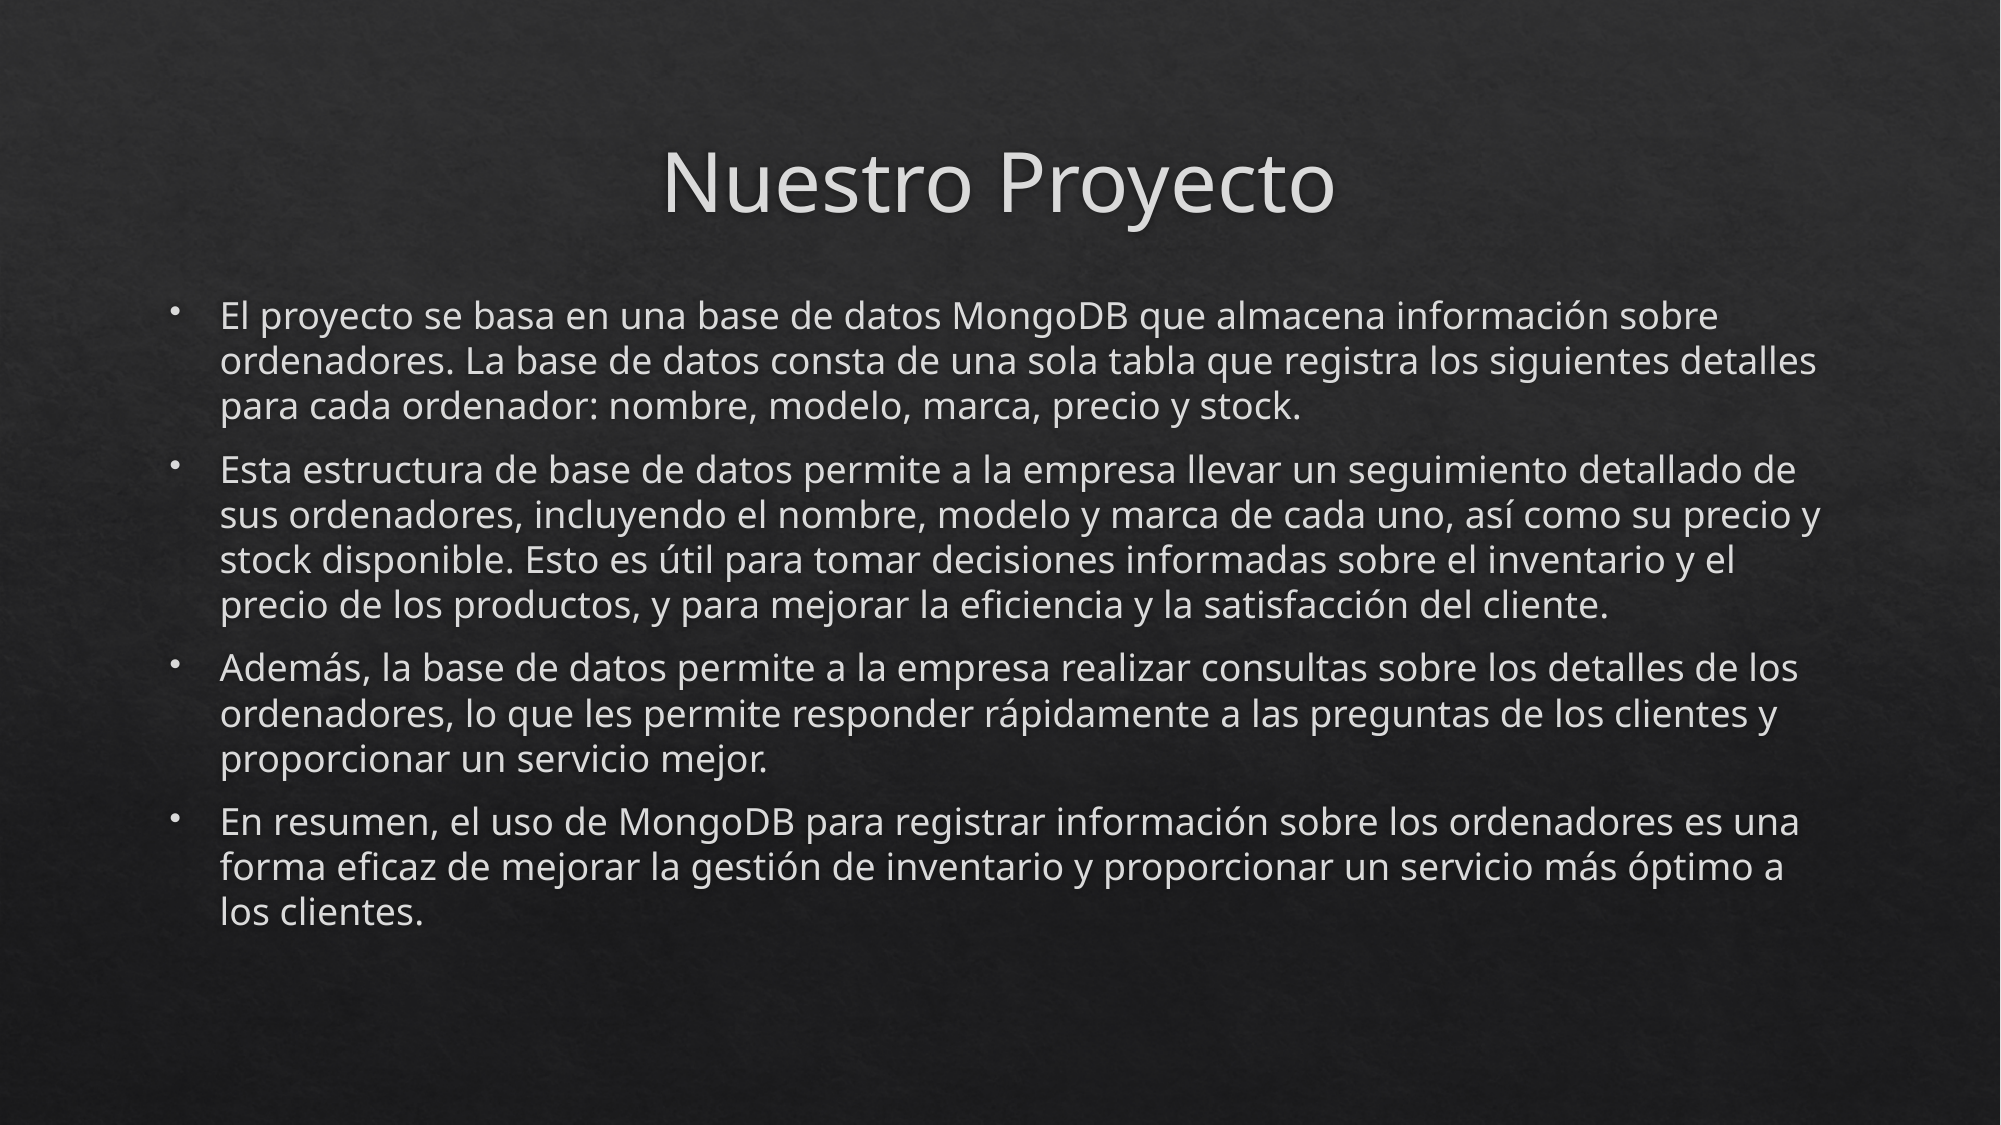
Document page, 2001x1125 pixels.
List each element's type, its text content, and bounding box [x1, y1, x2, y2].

picture [0, 0, 2001, 1125]
title Nuestro Proyecto [149, 99, 1849, 260]
list El proyecto se basa en una base de datos MongoDB que almacena información sobre ordenadores. La base de datos consta de una sola tabla que registra los siguientes detalles para cada ordenador: nombre, modelo, marca, precio y stock. Esta estructura de base de datos permite a la empresa llevar un seguimiento detallado de sus ordenadores, incluyendo el nombre, modelo y marca de cada uno, así como su precio y stock disponible. Esto es útil para tomar decisiones informadas sobre el inventario y el precio de los productos, y para mejorar la eficiencia y la satisfacción del cliente. Además, la base de datos permite a la empresa realizar consultas sobre los detalles de los ordenadores, lo que les permite responder rápidamente a las preguntas de los clientes y proporcionar un servicio mejor. En resumen, el uso de MongoDB para registrar información sobre los ordenadores es una forma eficaz de mejorar la gestión de inventario y proporcionar un servicio más óptimo a los clientes. [149, 284, 1849, 950]
